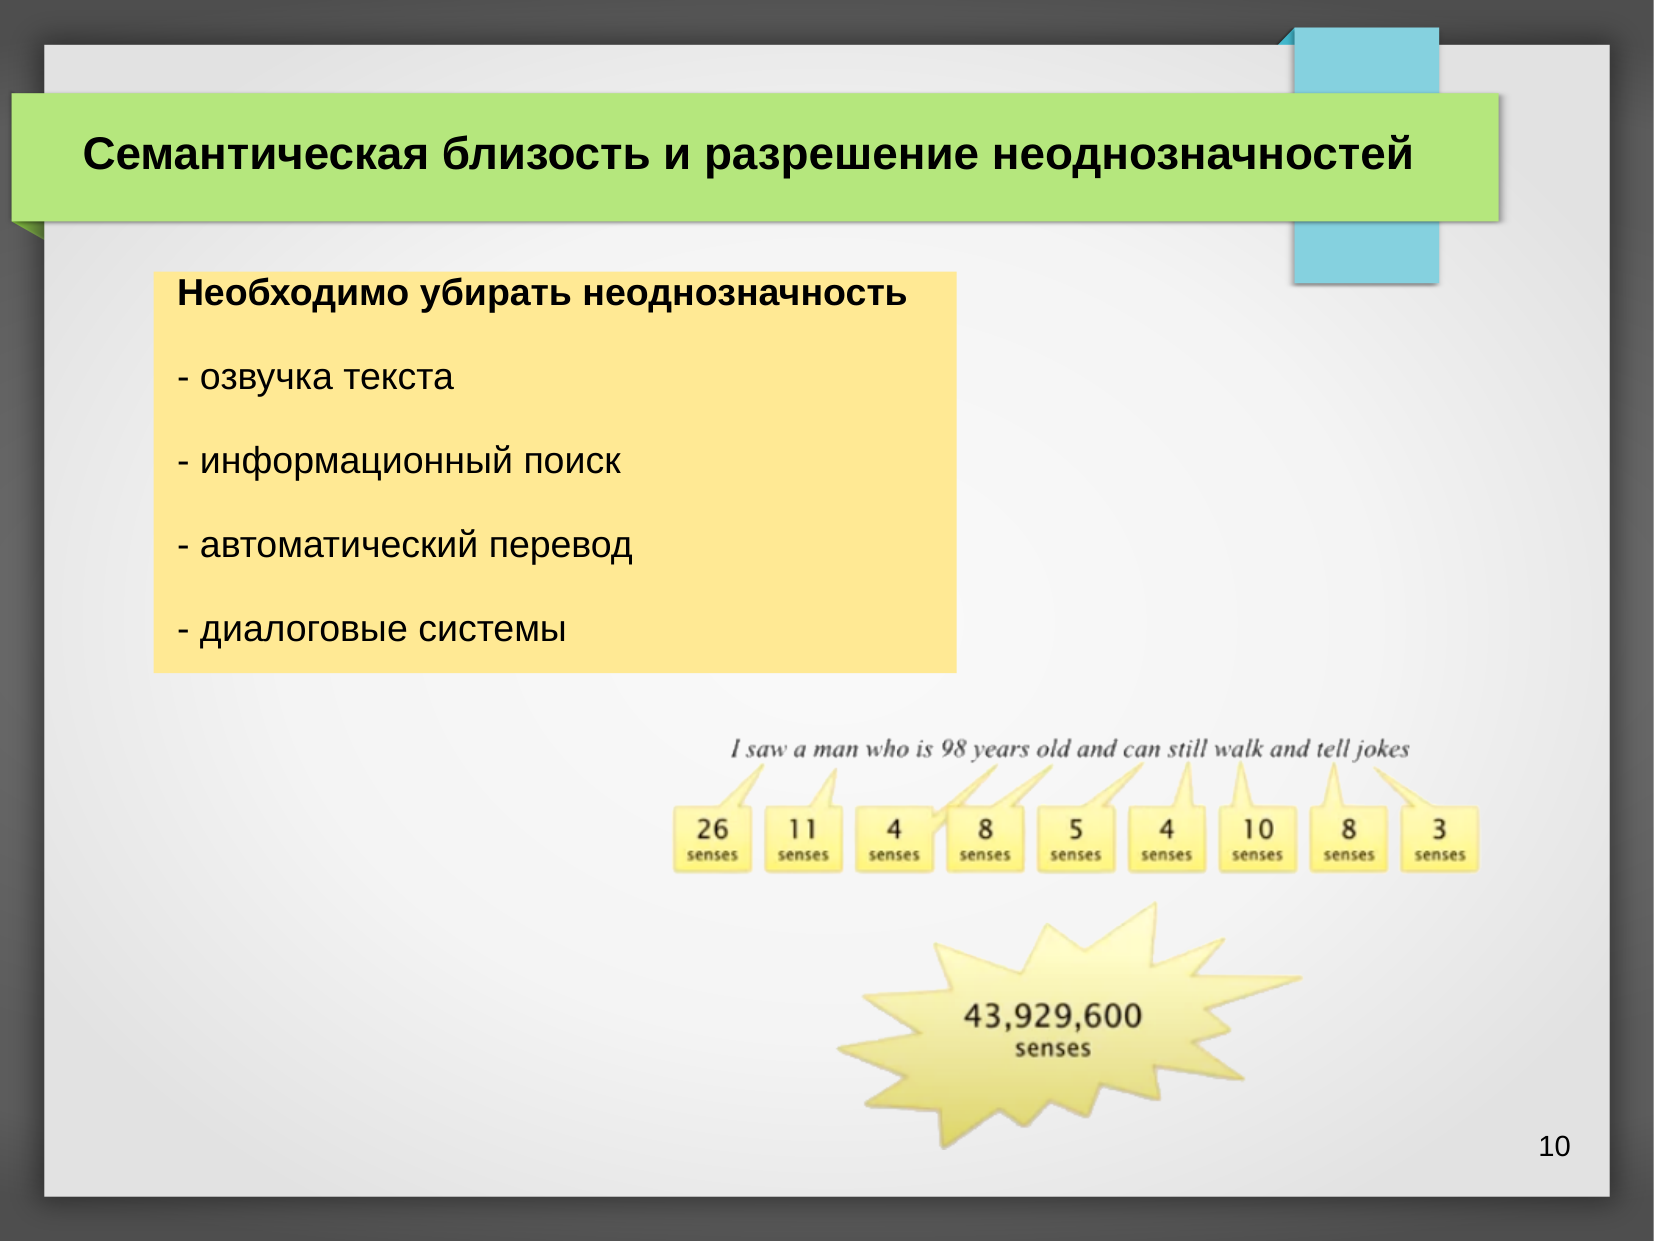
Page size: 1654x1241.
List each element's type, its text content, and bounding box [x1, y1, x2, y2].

picture [0, 0, 1654, 1241]
title Семантическая близость и разрешение неоднозначностей [82, 121, 1489, 187]
text_box Необходимо убирать неоднозначность - озвучка текста - информационный поиск - автоматический перевод - диалоговые системы [153, 271, 957, 674]
